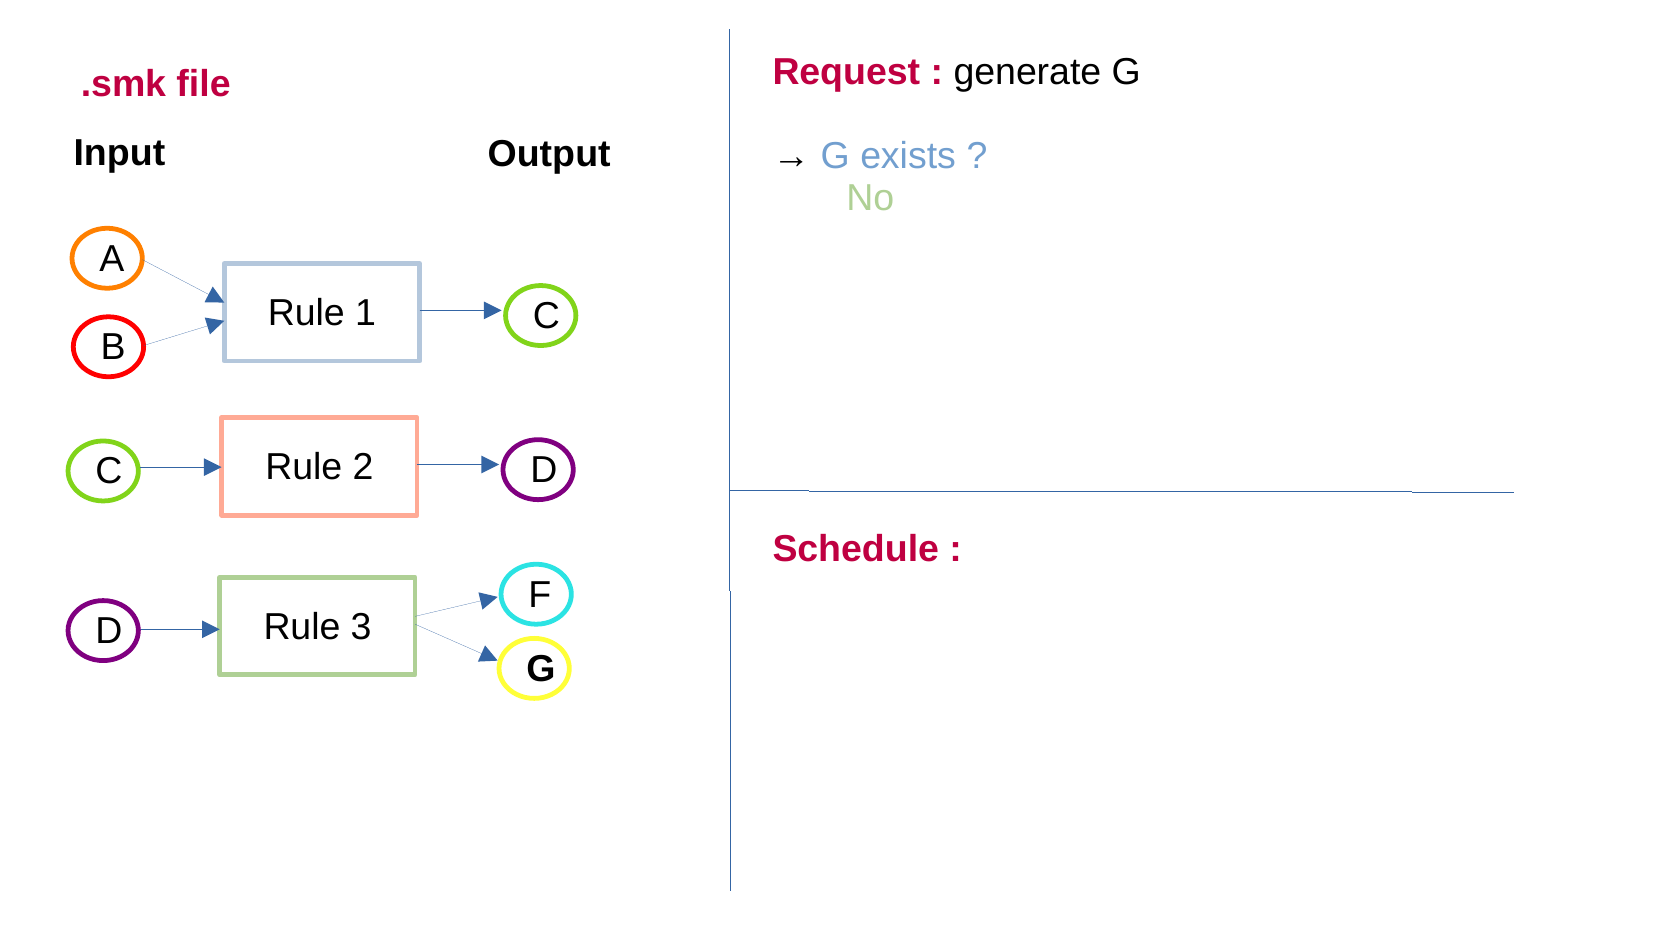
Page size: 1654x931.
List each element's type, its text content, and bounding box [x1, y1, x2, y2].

text_box G [499, 638, 570, 699]
text_box Rule 1 [224, 263, 420, 362]
text_box D [502, 439, 574, 500]
text_box B [73, 316, 144, 377]
text_box Input [58, 124, 205, 182]
text_box Rule 3 [219, 577, 416, 675]
text_box .smk file [66, 54, 465, 112]
text_box Schedule : [757, 519, 1156, 577]
text_box F [501, 564, 572, 625]
text_box A [71, 228, 143, 289]
text_box Request : generate G → G exists ? No [757, 42, 1495, 520]
text_box Rule 2 [221, 417, 418, 516]
text_box C [505, 285, 576, 346]
text_box C [68, 440, 139, 501]
text_box D [68, 600, 139, 661]
text_box Output [472, 125, 628, 225]
